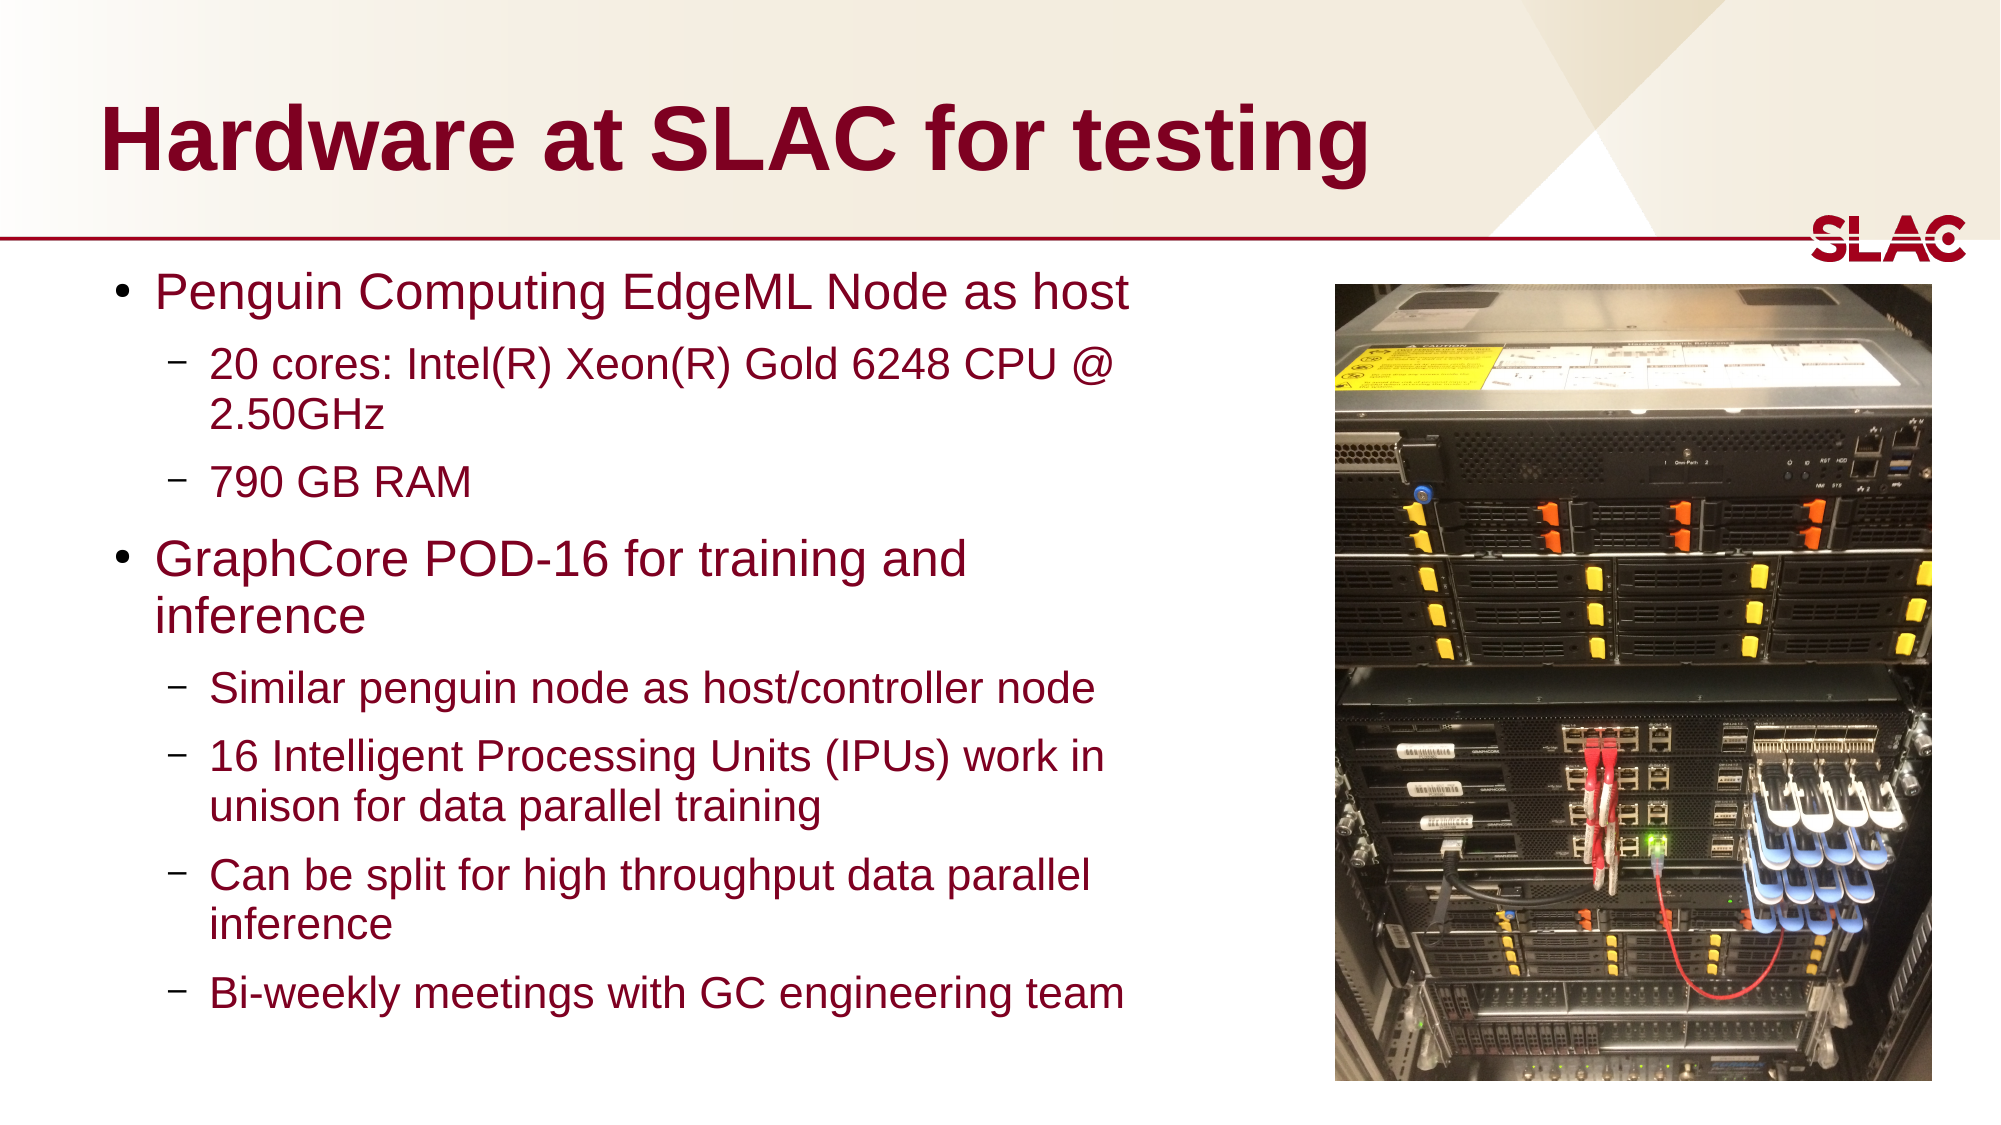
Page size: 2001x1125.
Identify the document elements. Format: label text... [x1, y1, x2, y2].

picture [0, 0, 2001, 262]
list Penguin Computing EdgeML Node as host 20 cores: Intel(R) Xeon(R) Gold 6248 CPU @ 2.50GHz 790 GB RAM GraphCore POD-16 for training and inference Similar penguin node as host/controller node 16 Intelligent Processing Units (IPUs) work in unison for data parallel training Can be split for high throughput data parallel inference Bi-weekly meetings with GC engineering team [99, 263, 1141, 1111]
title Hardware at SLAC for testing [99, 44, 1900, 233]
picture [1335, 284, 1932, 1081]
